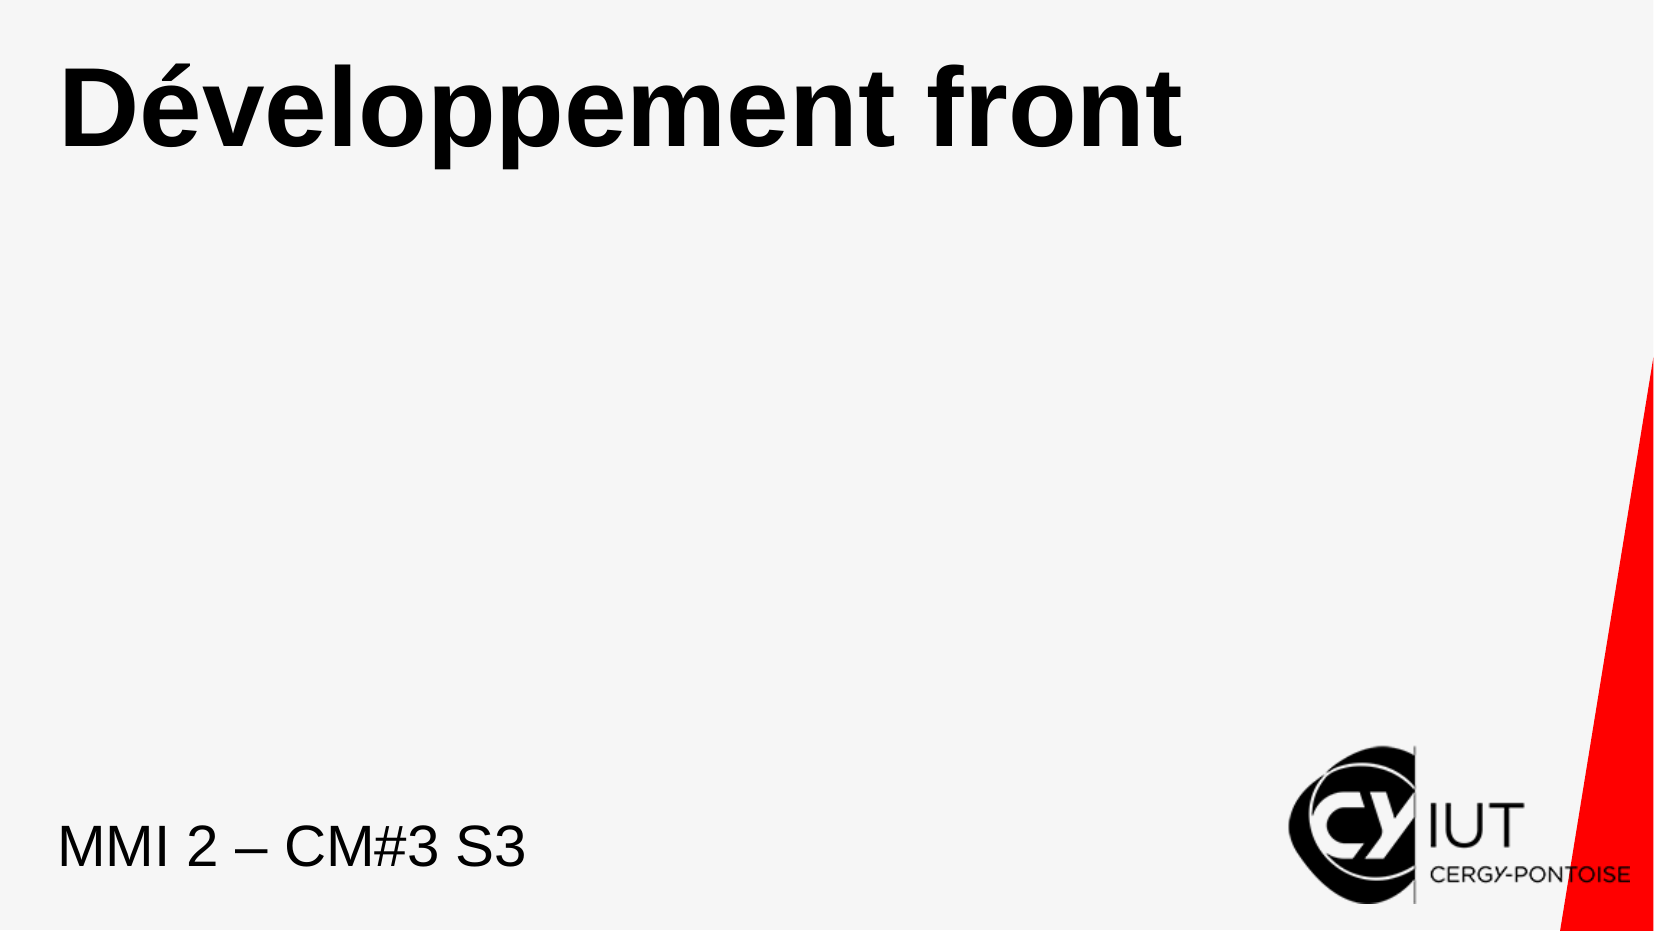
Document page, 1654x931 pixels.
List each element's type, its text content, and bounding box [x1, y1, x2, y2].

text_box [1560, 356, 1654, 931]
picture [1284, 744, 1630, 904]
text_box Développement front [43, 37, 1532, 226]
text_box MMI 2 – CM#3 S3 [42, 805, 1096, 931]
